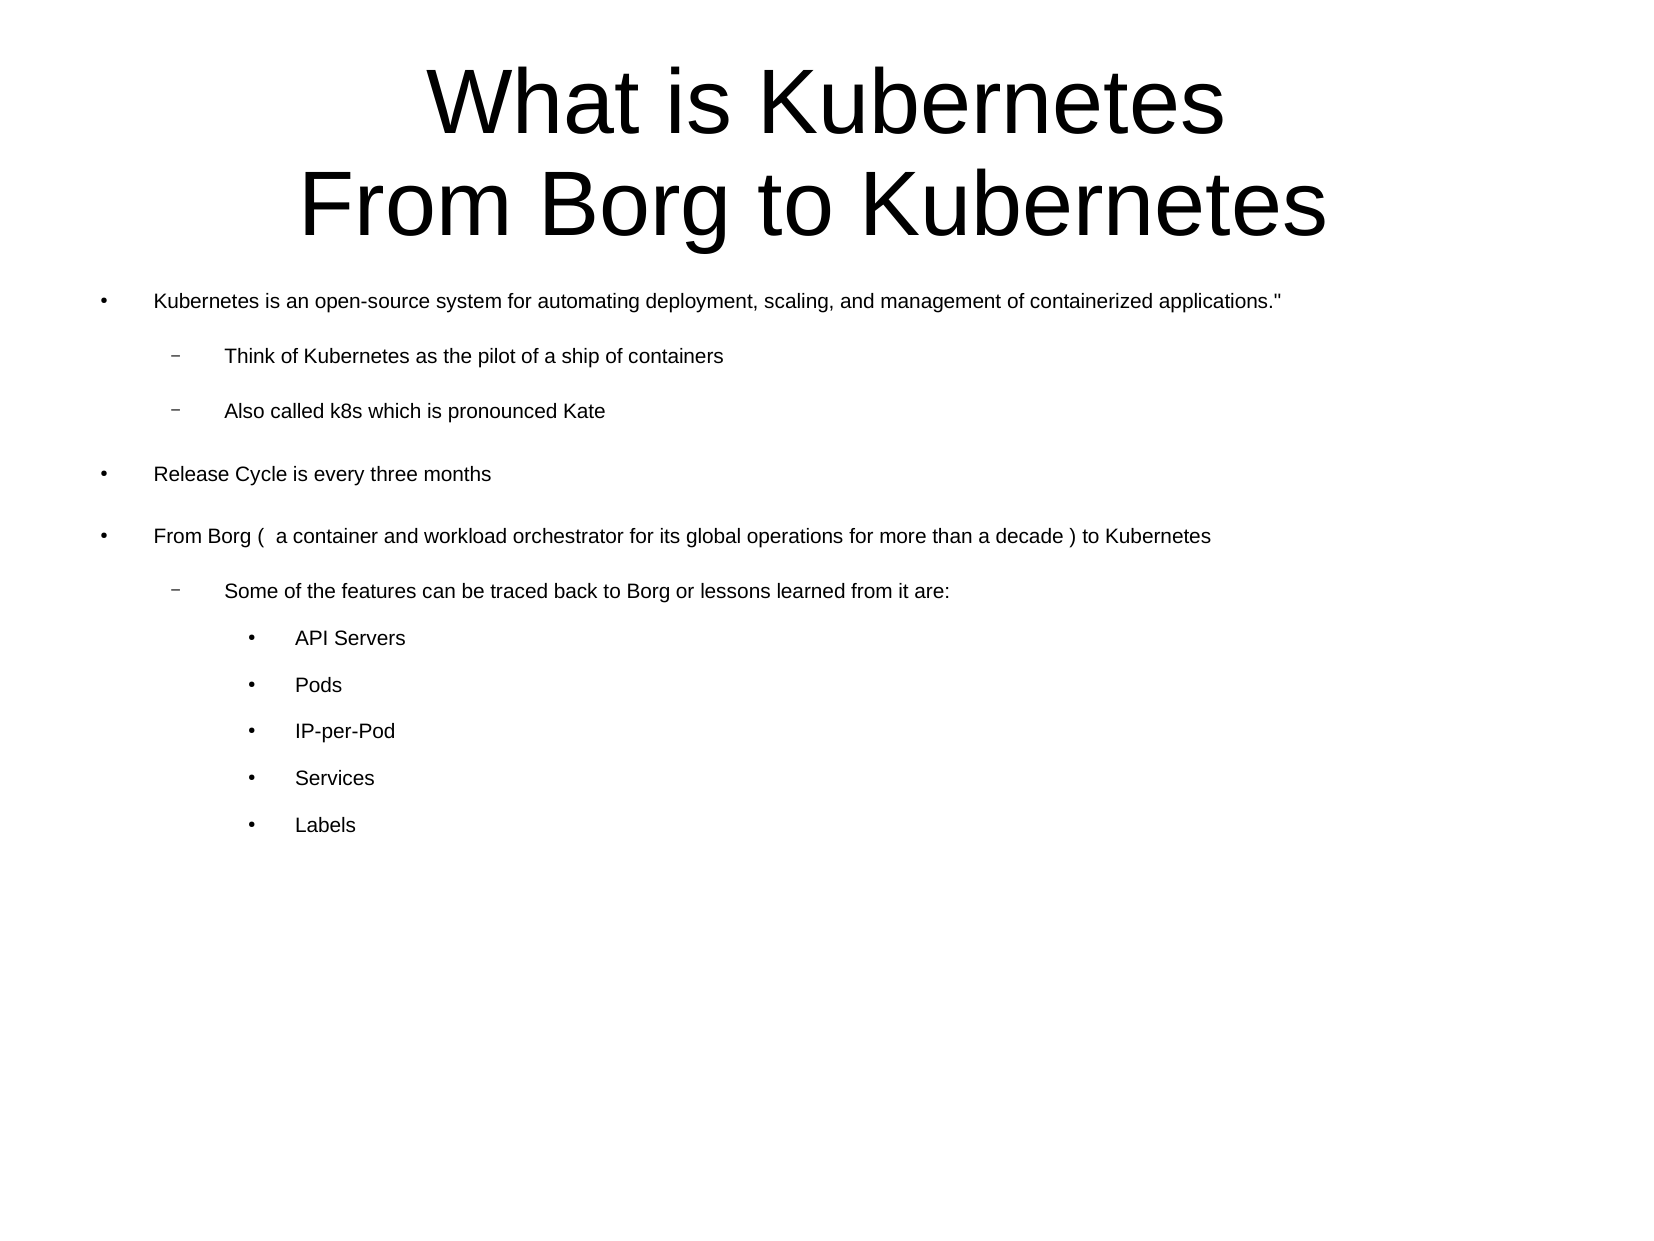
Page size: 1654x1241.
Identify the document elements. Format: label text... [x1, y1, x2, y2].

list Kubernetes is an open-source system for automating deployment, scaling, and management of containerized applications." Think of Kubernetes as the pilot of a ship of containers Also called k8s which is pronounced Kate Release Cycle is every three months From Borg ( a container and workload orchestrator for its global operations for more than a decade ) to Kubernetes Some of the features can be traced back to Borg or lessons learned from it are: API Servers Pods IP-per-Pod Services Labels [82, 290, 1636, 1201]
title What is Kubernetes From Borg to Kubernetes [82, 16, 1571, 290]
